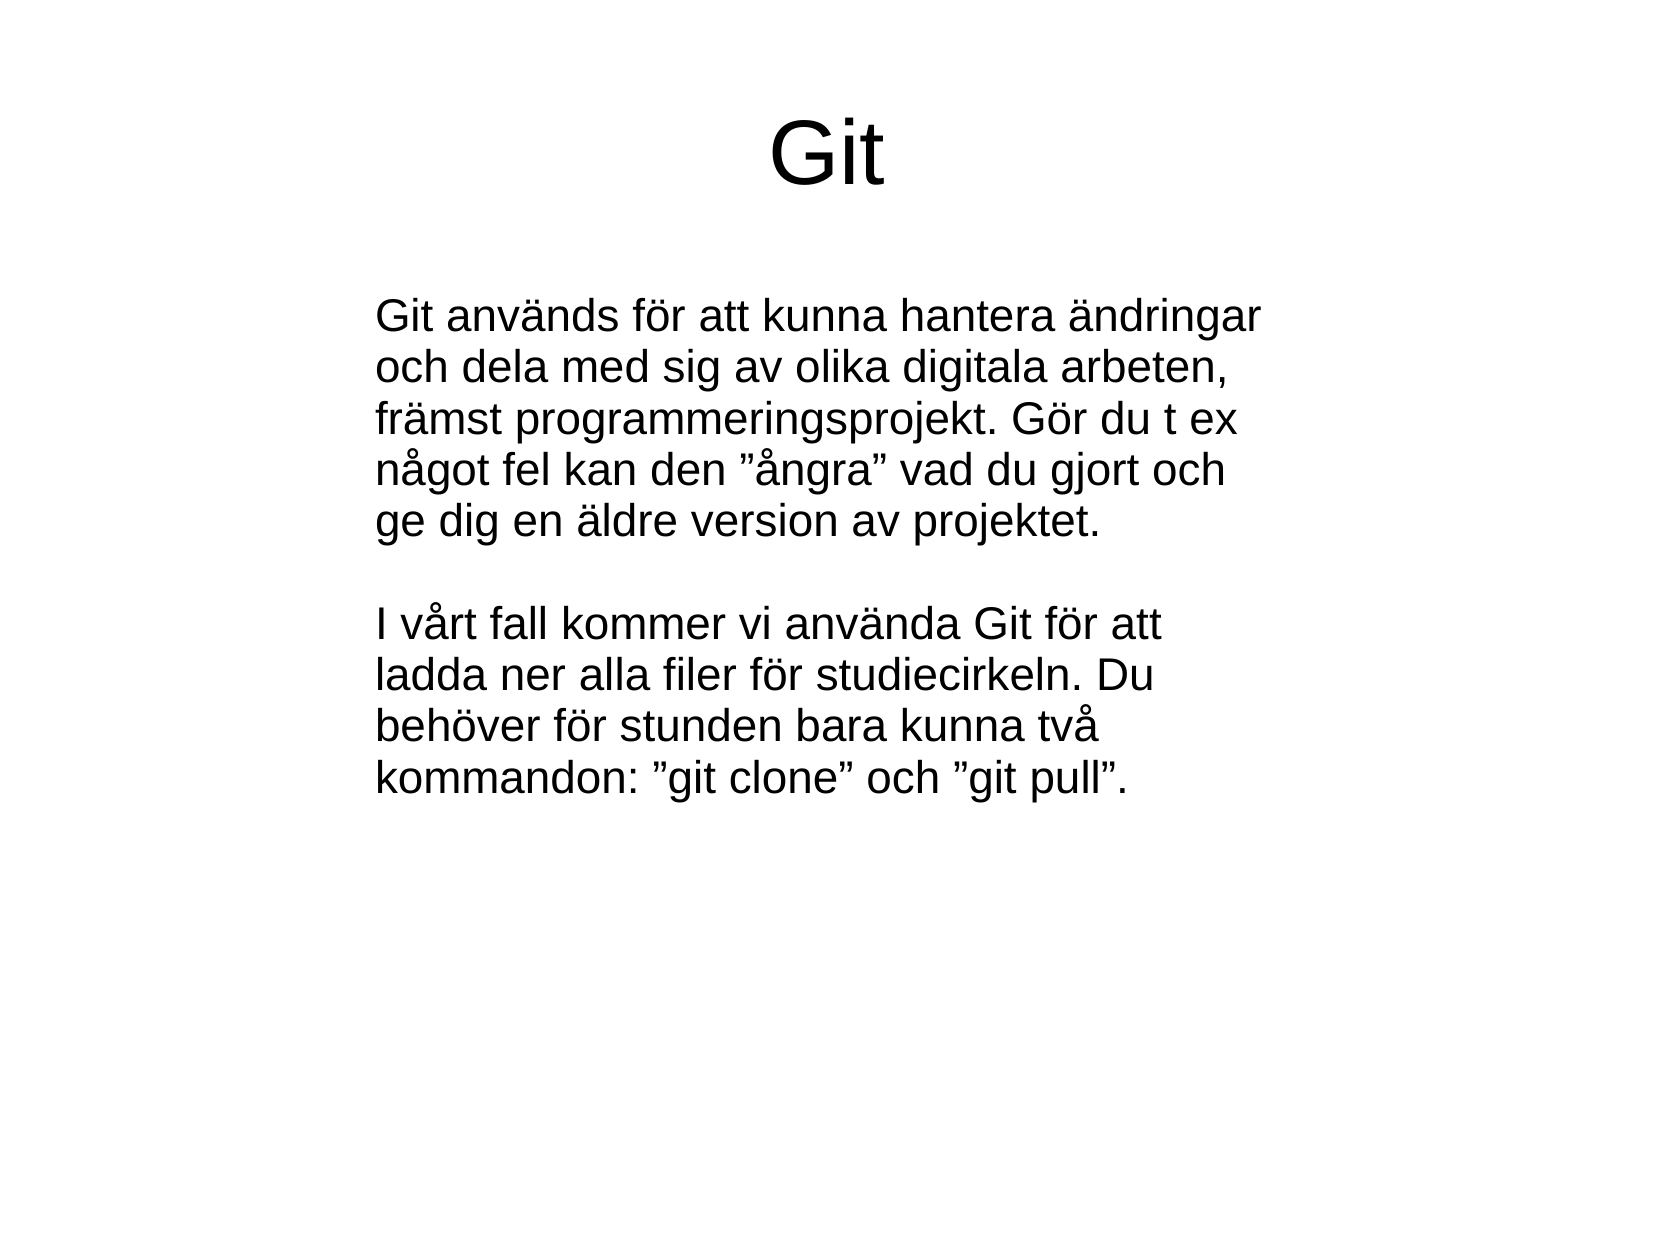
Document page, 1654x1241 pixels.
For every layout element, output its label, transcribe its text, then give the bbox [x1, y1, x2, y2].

subtitle Git används för att kunna hantera ändringar och dela med sig av olika digitala arbeten, främst programmeringsprojekt. Gör du t ex något fel kan den ”ångra” vad du gjort och ge dig en äldre version av projektet. I vårt fall kommer vi använda Git för att ladda ner alla filer för studiecirkeln. Du behöver för stunden bara kunna två kommandon: ”git clone” och ”git pull”. [375, 290, 1279, 1010]
title Git [82, 49, 1571, 257]
